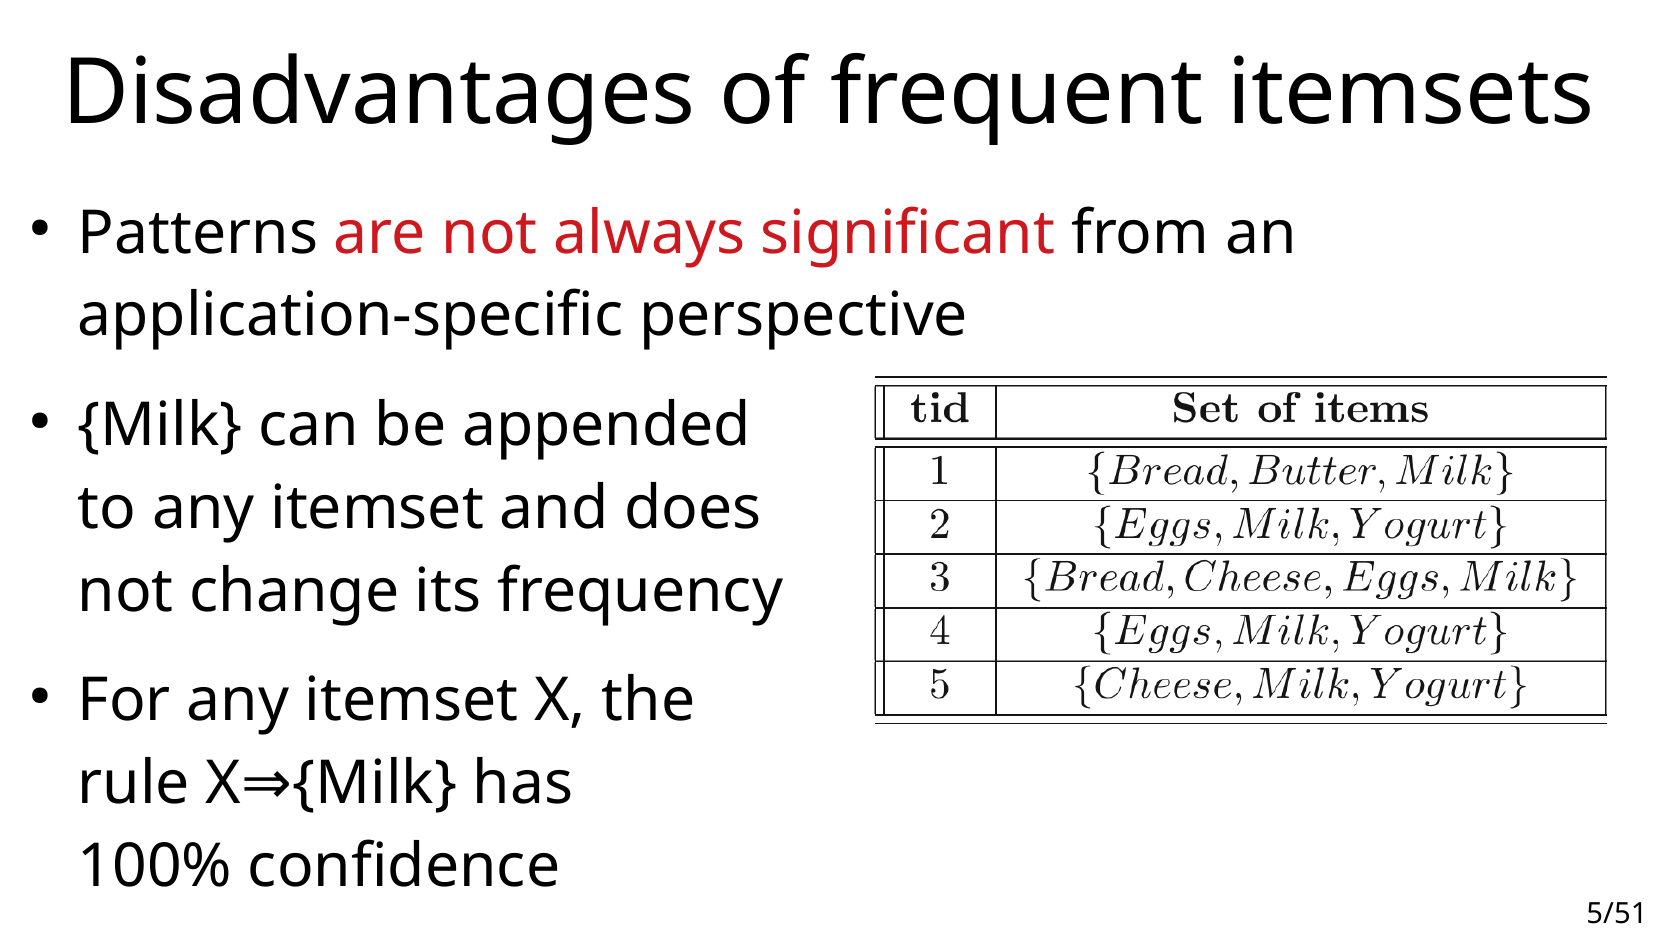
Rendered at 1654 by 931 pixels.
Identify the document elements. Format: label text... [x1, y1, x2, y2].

list Patterns are not always significant from an application-specific perspective {Milk} can be appended to any itemset and does not change its frequency For any itemset X, the rule X⇒{Milk} has 100% confidence [13, 188, 1546, 906]
title Disadvantages of frequent itemsets [2, 1, 1654, 174]
picture [856, 367, 1607, 743]
